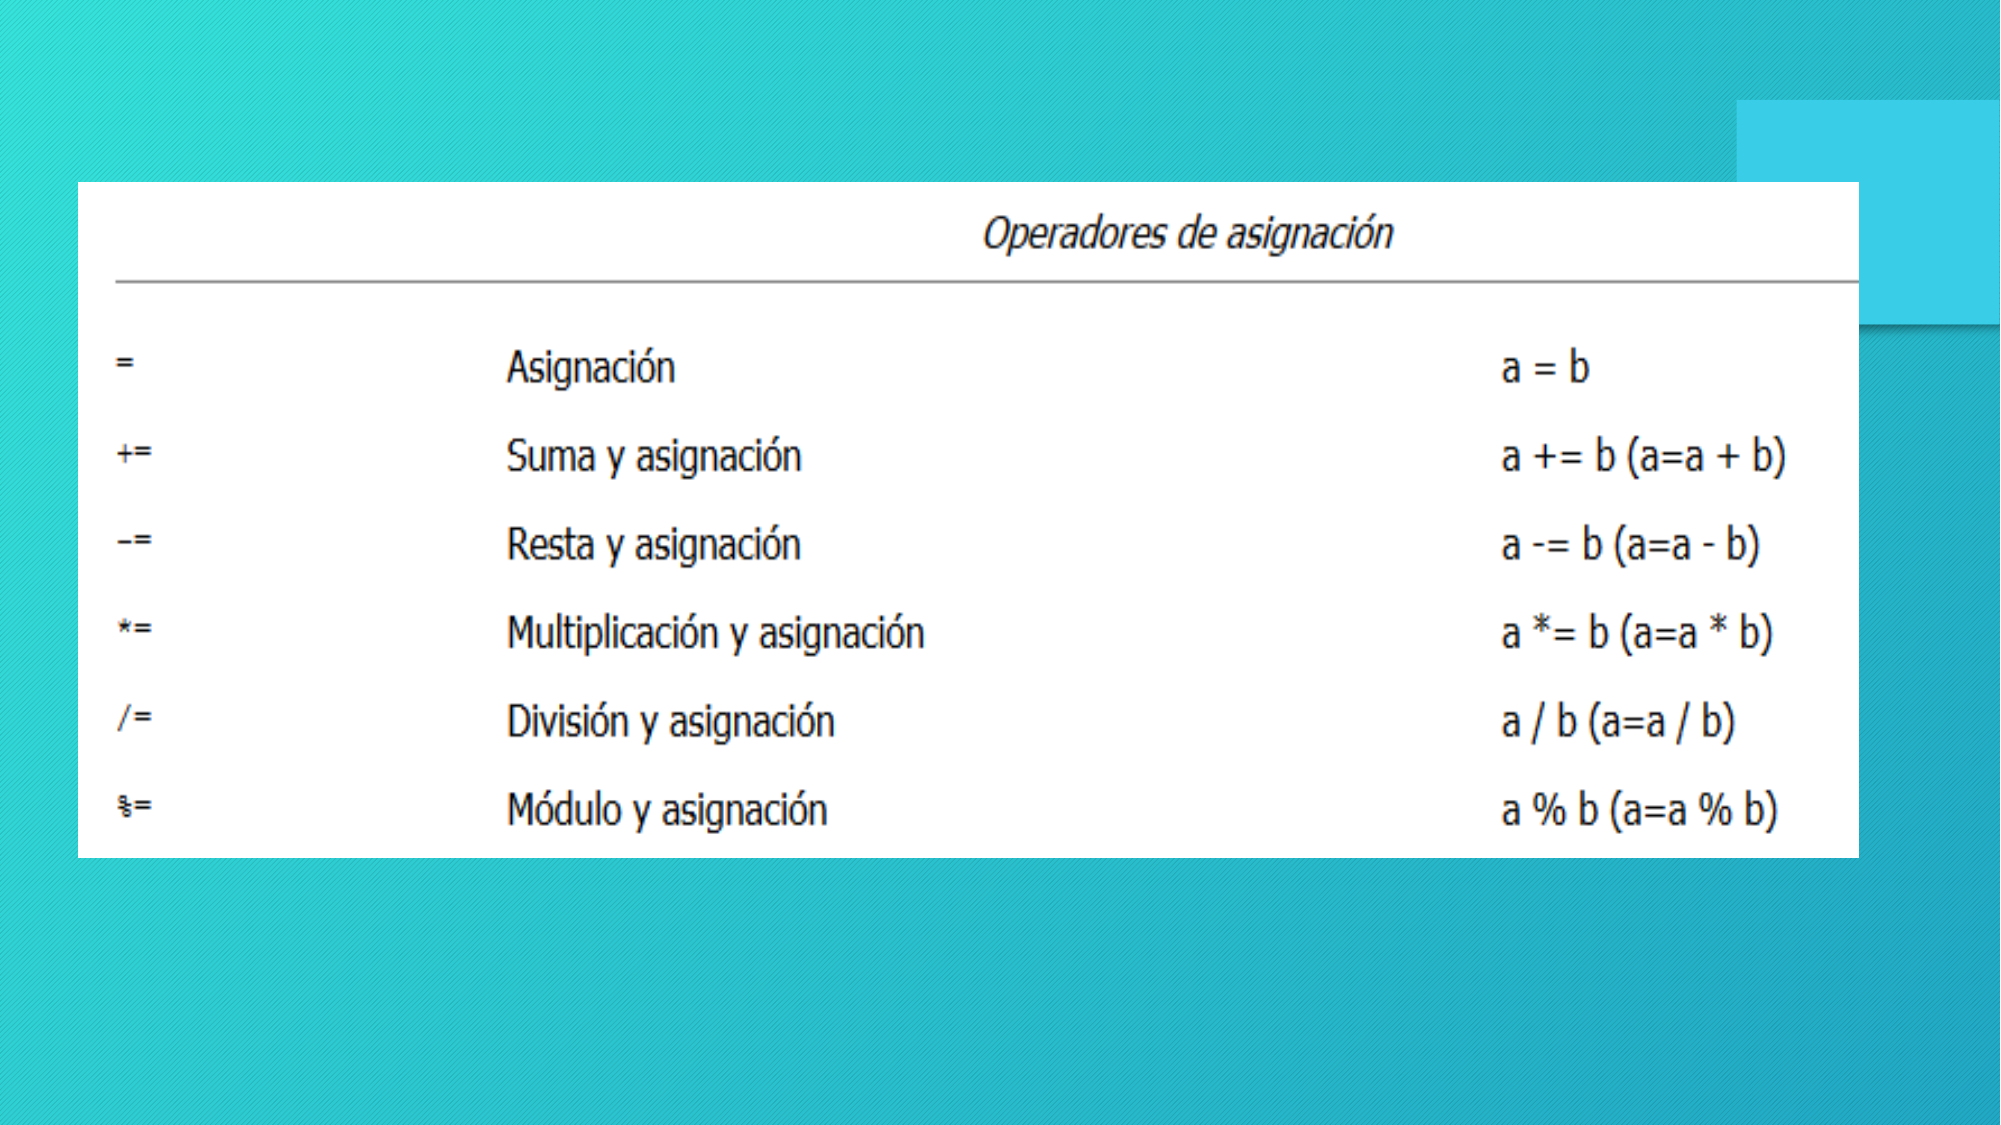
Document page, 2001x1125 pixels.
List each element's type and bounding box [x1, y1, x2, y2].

picture [78, 182, 2000, 858]
